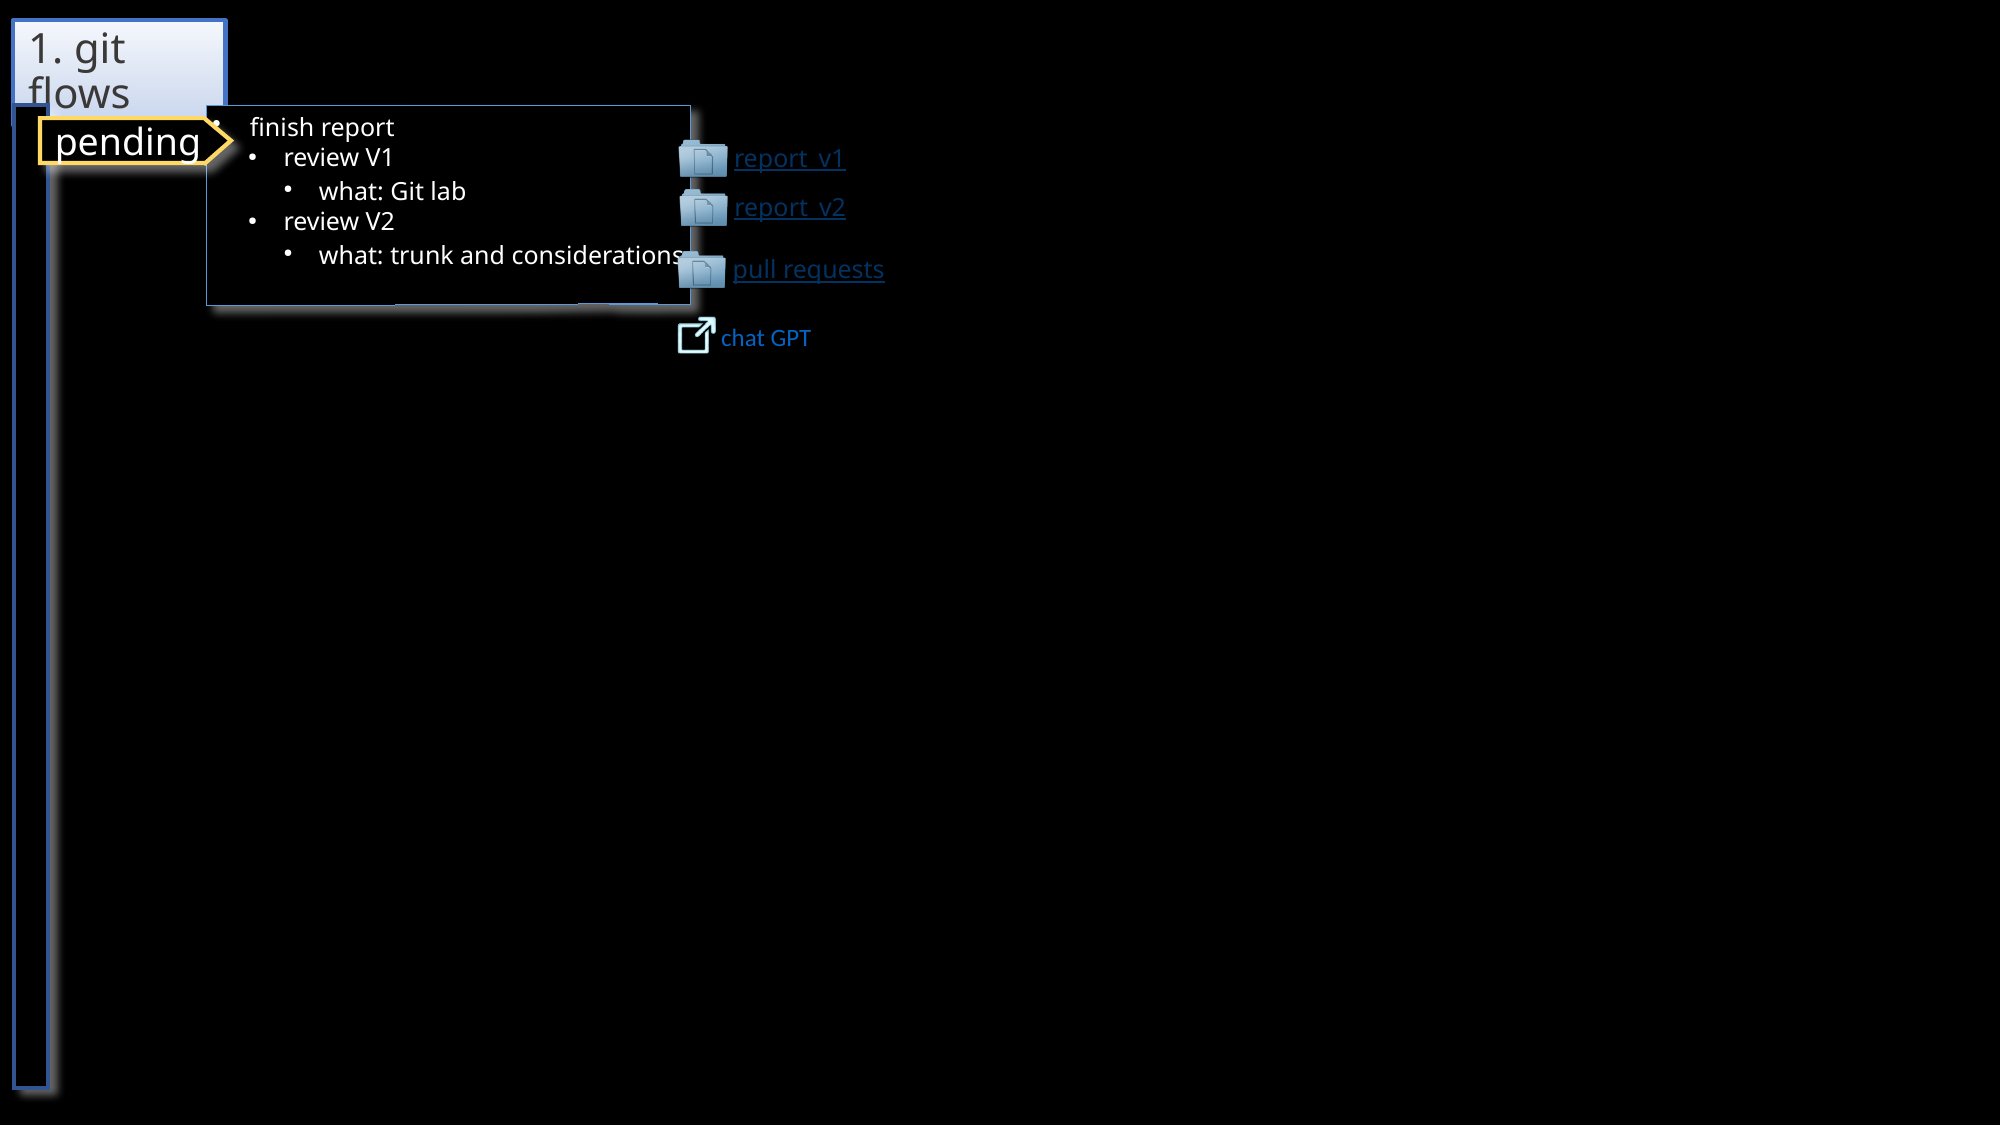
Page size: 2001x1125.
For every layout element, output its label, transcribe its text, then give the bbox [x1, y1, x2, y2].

picture [677, 244, 726, 294]
text_box report_v1 [734, 142, 846, 169]
text_box report_v1 [734, 171, 846, 177]
text_box pending [40, 118, 231, 164]
text_box [14, 105, 49, 1088]
text_box pull requests [732, 282, 885, 288]
text_box chat GPT [706, 314, 827, 360]
text_box report_v2 [734, 191, 847, 226]
title 1. git flows [13, 20, 226, 81]
picture [678, 132, 728, 232]
text_box pending [60, 137, 72, 153]
text_box pull requests [732, 253, 885, 281]
picture [673, 312, 720, 358]
text_box finish report review V1 what: Git lab review V2 what: trunk and considerations [206, 105, 691, 306]
text_box pending [183, 137, 195, 153]
